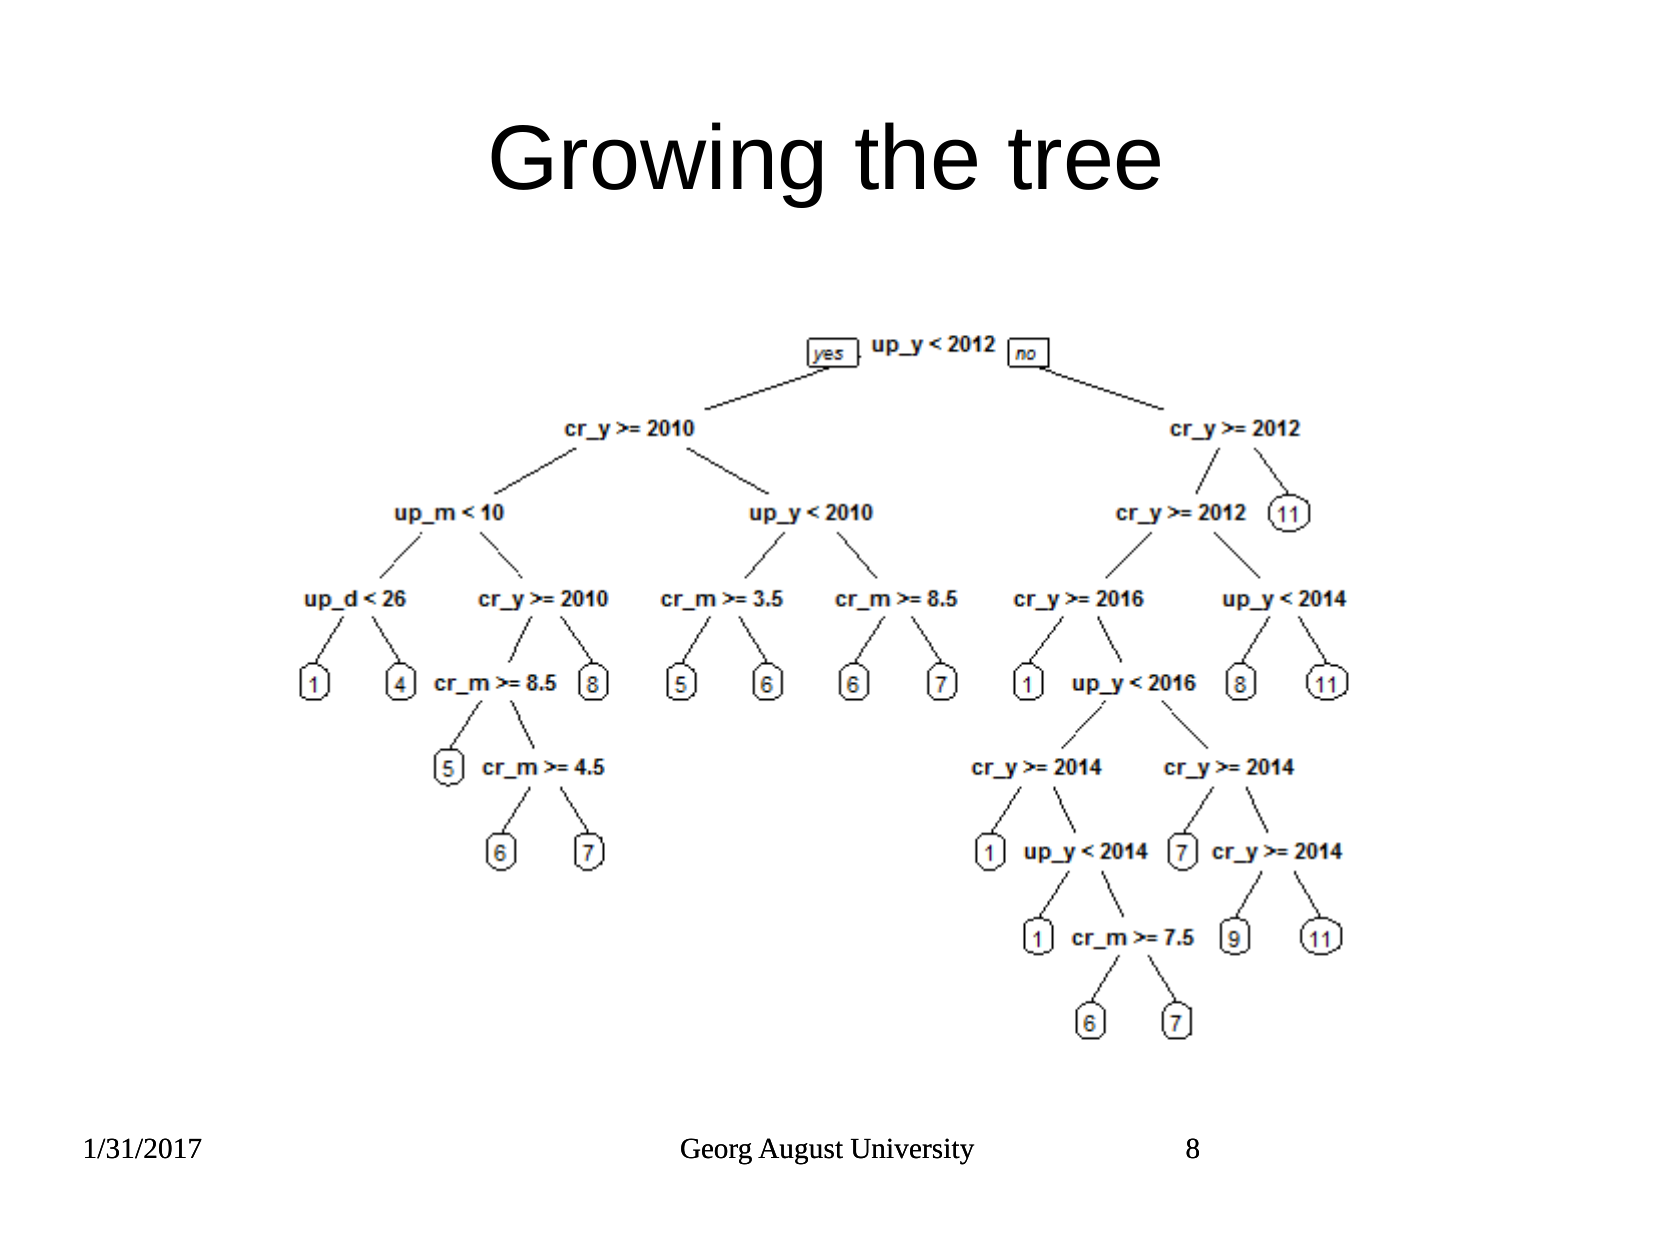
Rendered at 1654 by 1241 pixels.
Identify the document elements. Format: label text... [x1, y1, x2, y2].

text_box [1185, 1129, 1571, 1216]
title Growing the tree [82, 49, 1571, 257]
text_box Georg August University [565, 1129, 1090, 1216]
text_box 1/31/2017 [82, 1129, 468, 1216]
picture [216, 256, 1437, 1106]
